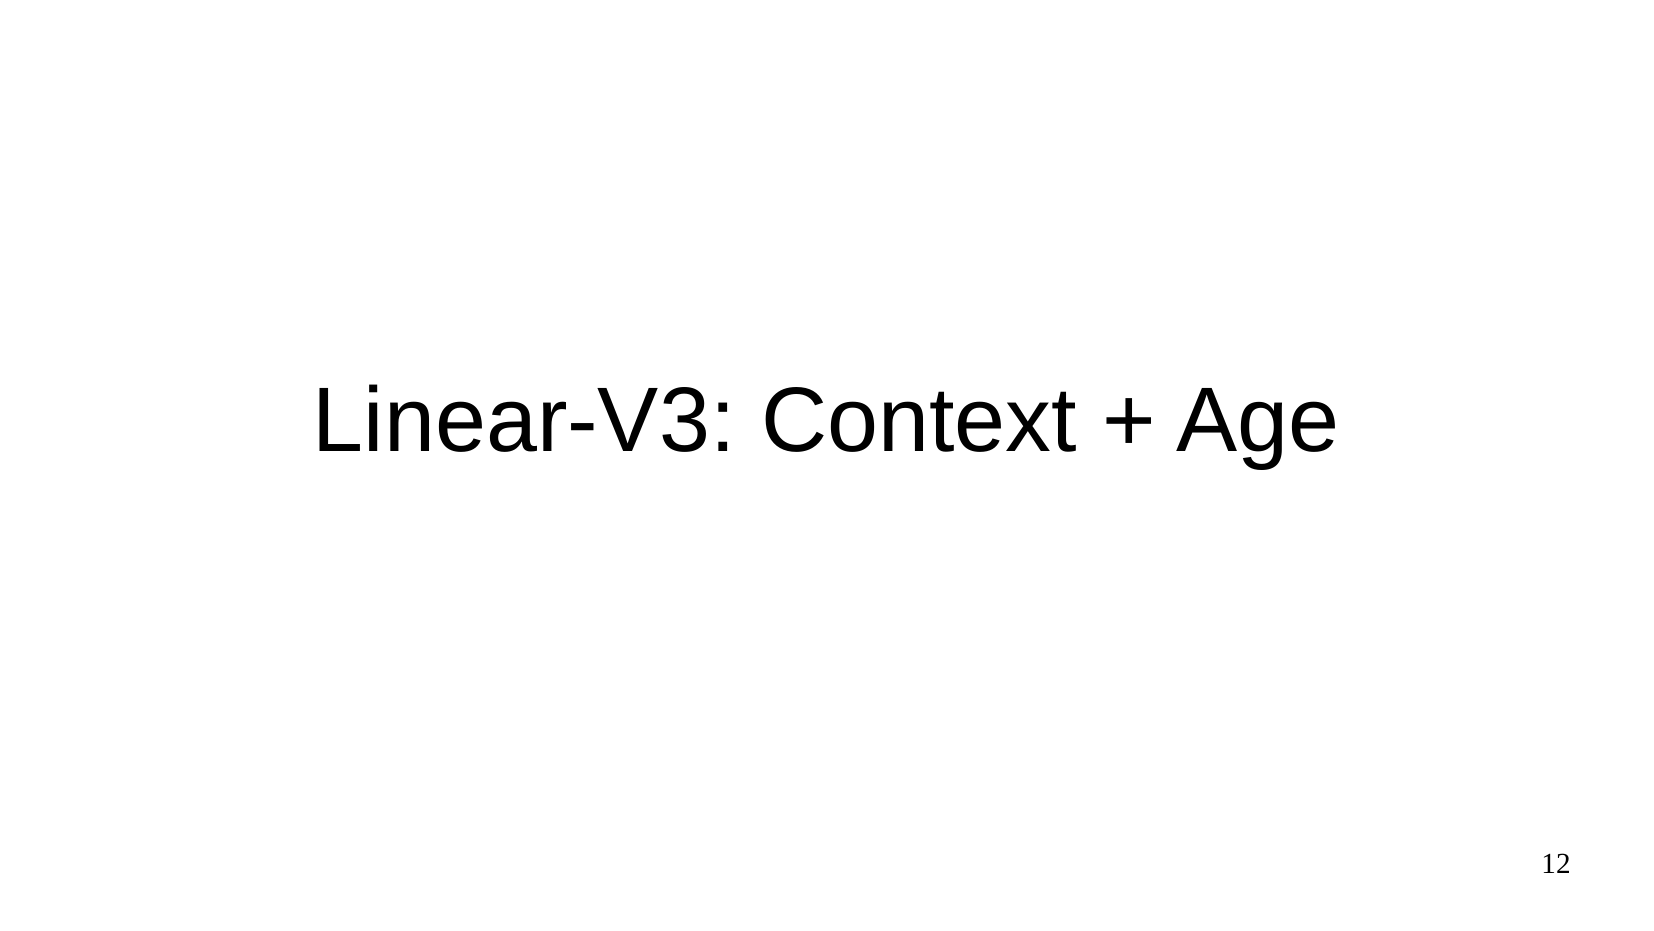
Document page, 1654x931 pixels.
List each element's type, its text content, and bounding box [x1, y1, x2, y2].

title Linear-V3: Context + Age [82, 342, 1571, 498]
